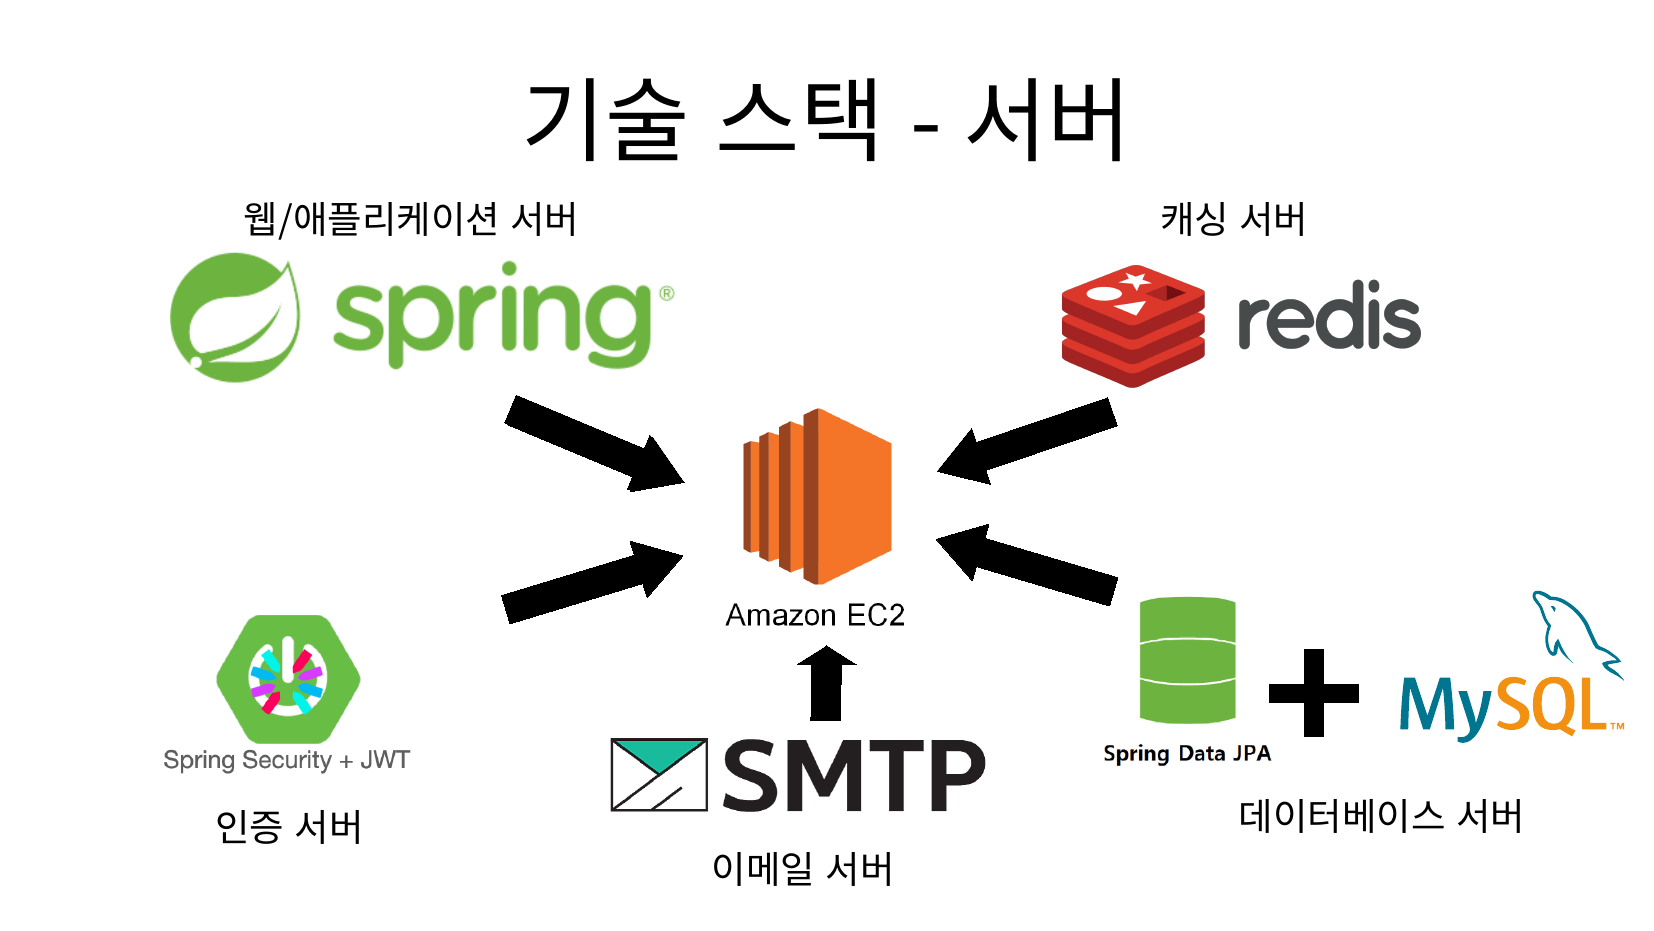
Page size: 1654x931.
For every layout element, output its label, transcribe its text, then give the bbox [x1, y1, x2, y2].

picture [1062, 560, 1314, 798]
text_box [937, 397, 1118, 485]
text_box [504, 395, 685, 492]
title 캐싱 서버 [992, 169, 1477, 266]
picture [698, 382, 944, 645]
picture [1062, 266, 1421, 388]
title 이메일 서버 [561, 819, 1046, 916]
picture [1400, 590, 1625, 743]
text_box [501, 541, 683, 624]
picture [170, 237, 680, 384]
text_box [936, 524, 1118, 606]
picture [135, 590, 443, 776]
title 기술 스택 - 서버 [82, 37, 1571, 193]
text_box [1269, 649, 1359, 737]
picture [590, 708, 1004, 819]
text_box [797, 645, 857, 721]
title 웹/애플리케이션 서버 [169, 169, 654, 266]
title 인증 서버 [47, 776, 532, 873]
title 데이터베이스 서버 [1139, 766, 1625, 863]
